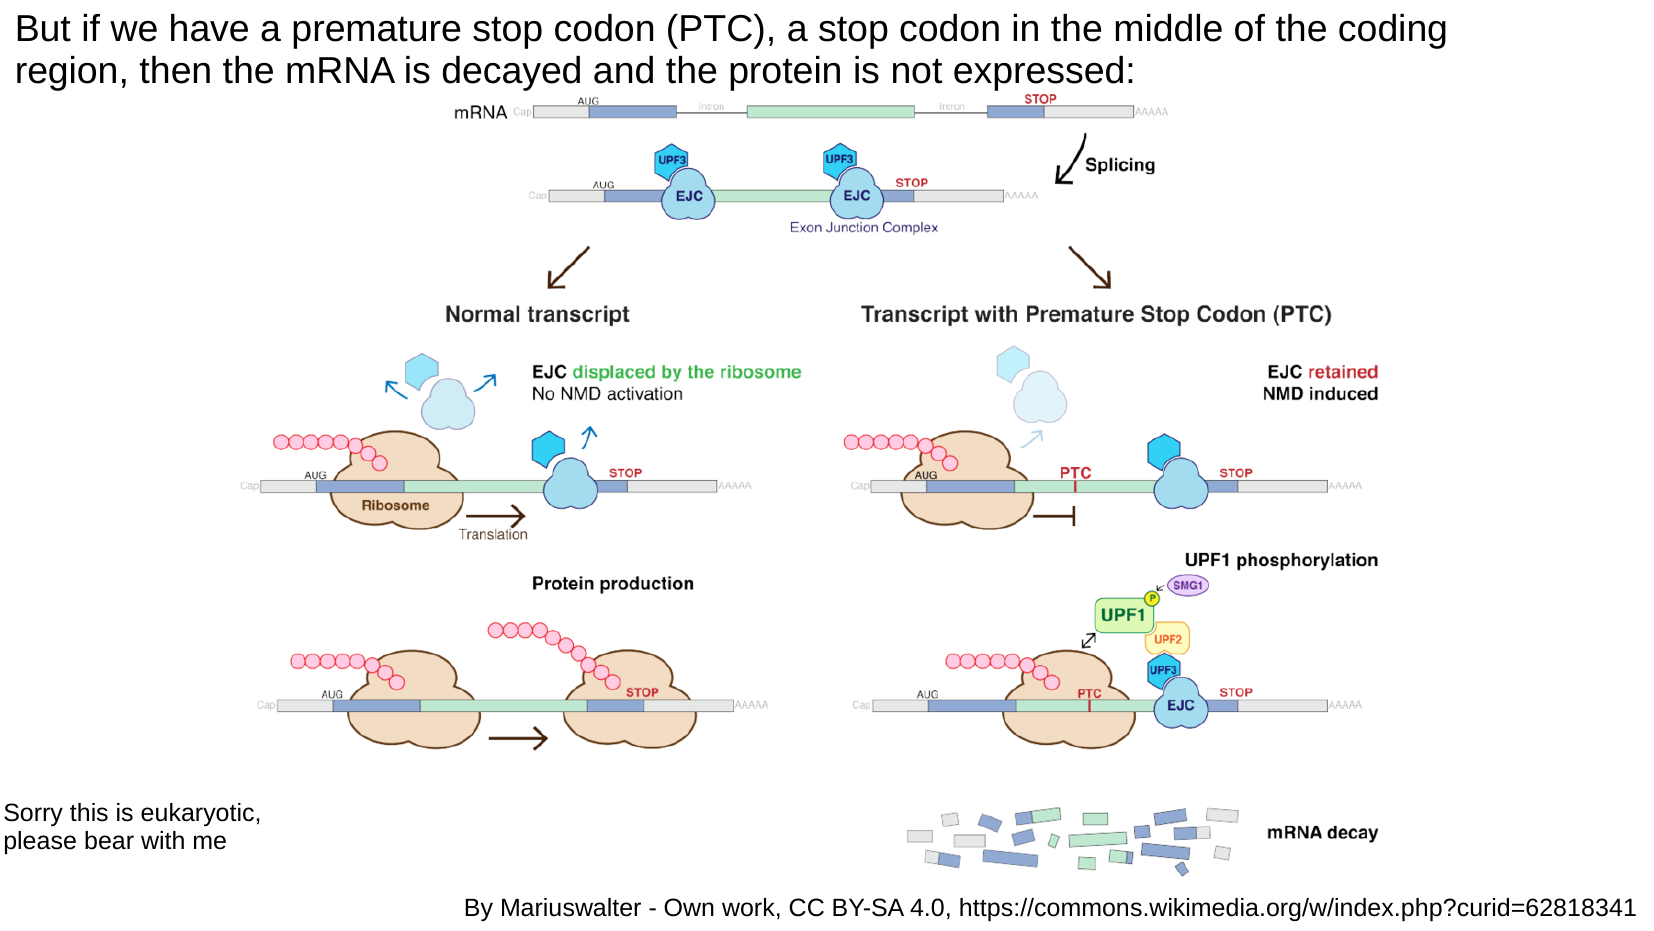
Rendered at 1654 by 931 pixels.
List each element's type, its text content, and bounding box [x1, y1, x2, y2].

text_box By Mariuswalter - Own work, CC BY-SA 4.0, https://commons.wikimedia.org/w/index.php?curid=62818341 [449, 885, 1654, 929]
picture [236, 99, 1412, 884]
text_box But if we have a premature stop codon (PTC), a stop codon in the middle of the coding region, then the mRNA is decayed and the protein is not expressed: [0, 0, 1554, 99]
text_box Sorry this is eukaryotic, please bear with me [0, 791, 319, 863]
